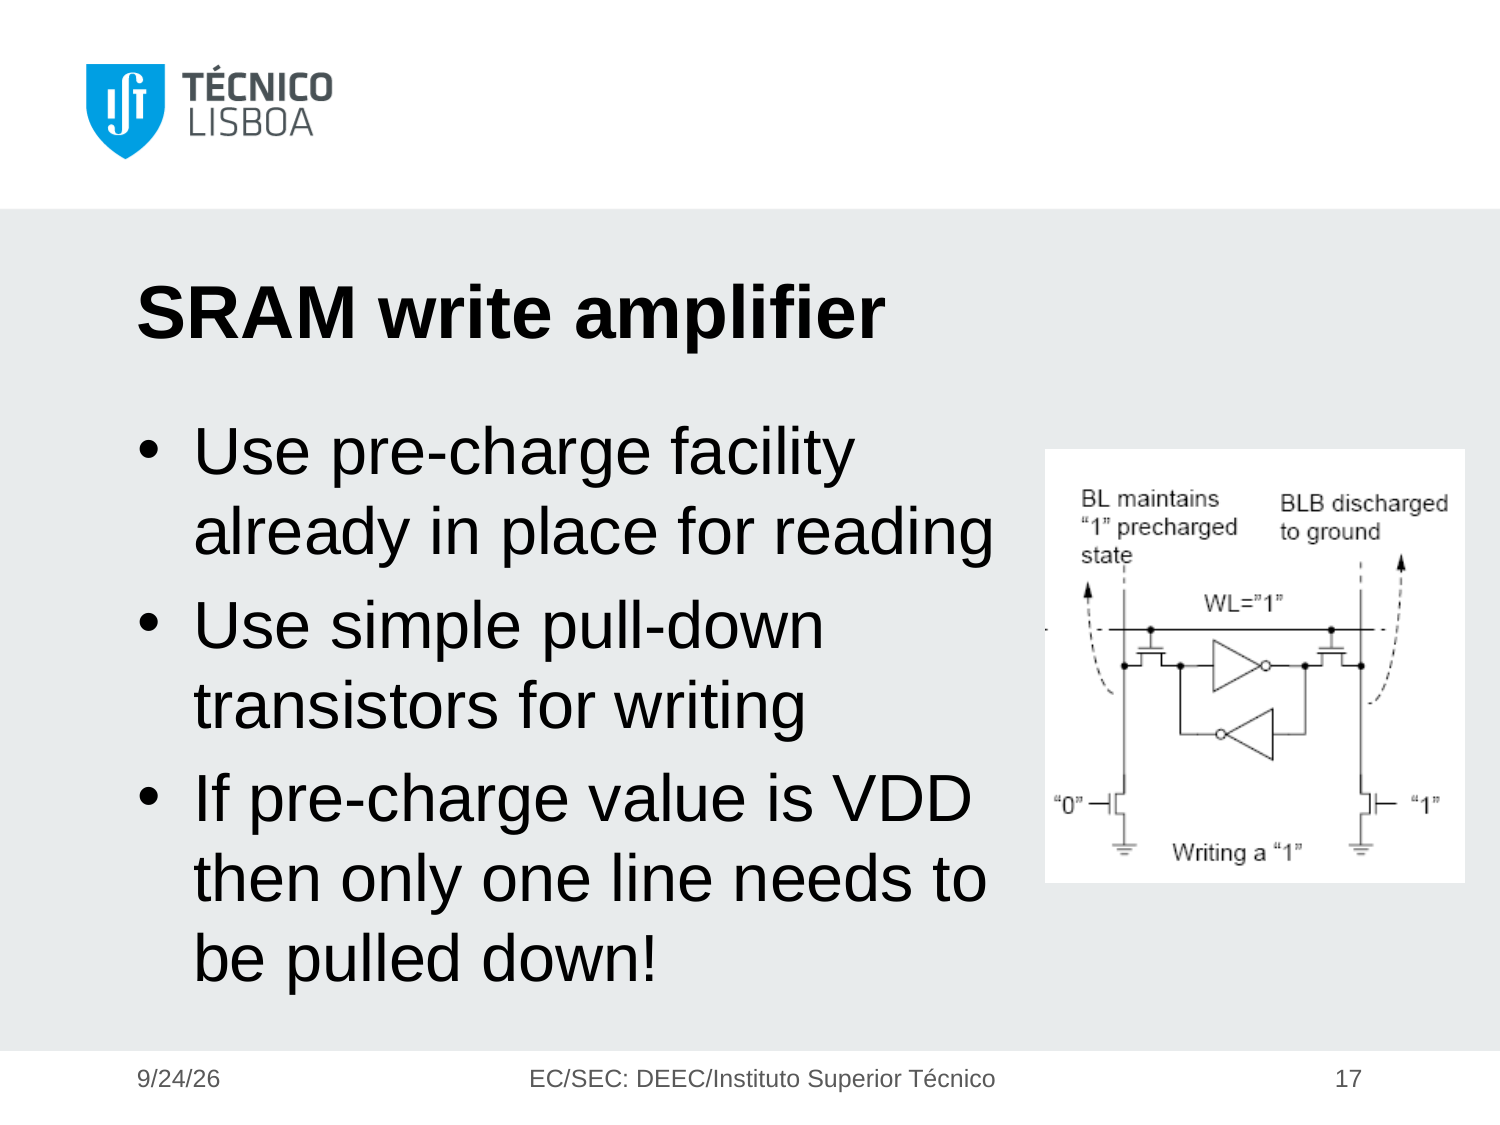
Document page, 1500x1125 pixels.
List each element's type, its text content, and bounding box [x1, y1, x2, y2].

slide_number 12/10/20 [121, 1052, 425, 1103]
picture [0, 0, 1500, 1125]
list Use pre-charge facility already in place for reading Use simple pull-down transistors for writing If pre-charge value is VDD then only one line needs to be pulled down! [121, 400, 1046, 1012]
title SRAM write amplifier [121, 237, 1378, 381]
footer EC/SEC: DEEC/Instituto Superior Técnico [512, 1052, 1021, 1103]
slide_number <number> [1077, 1052, 1378, 1103]
